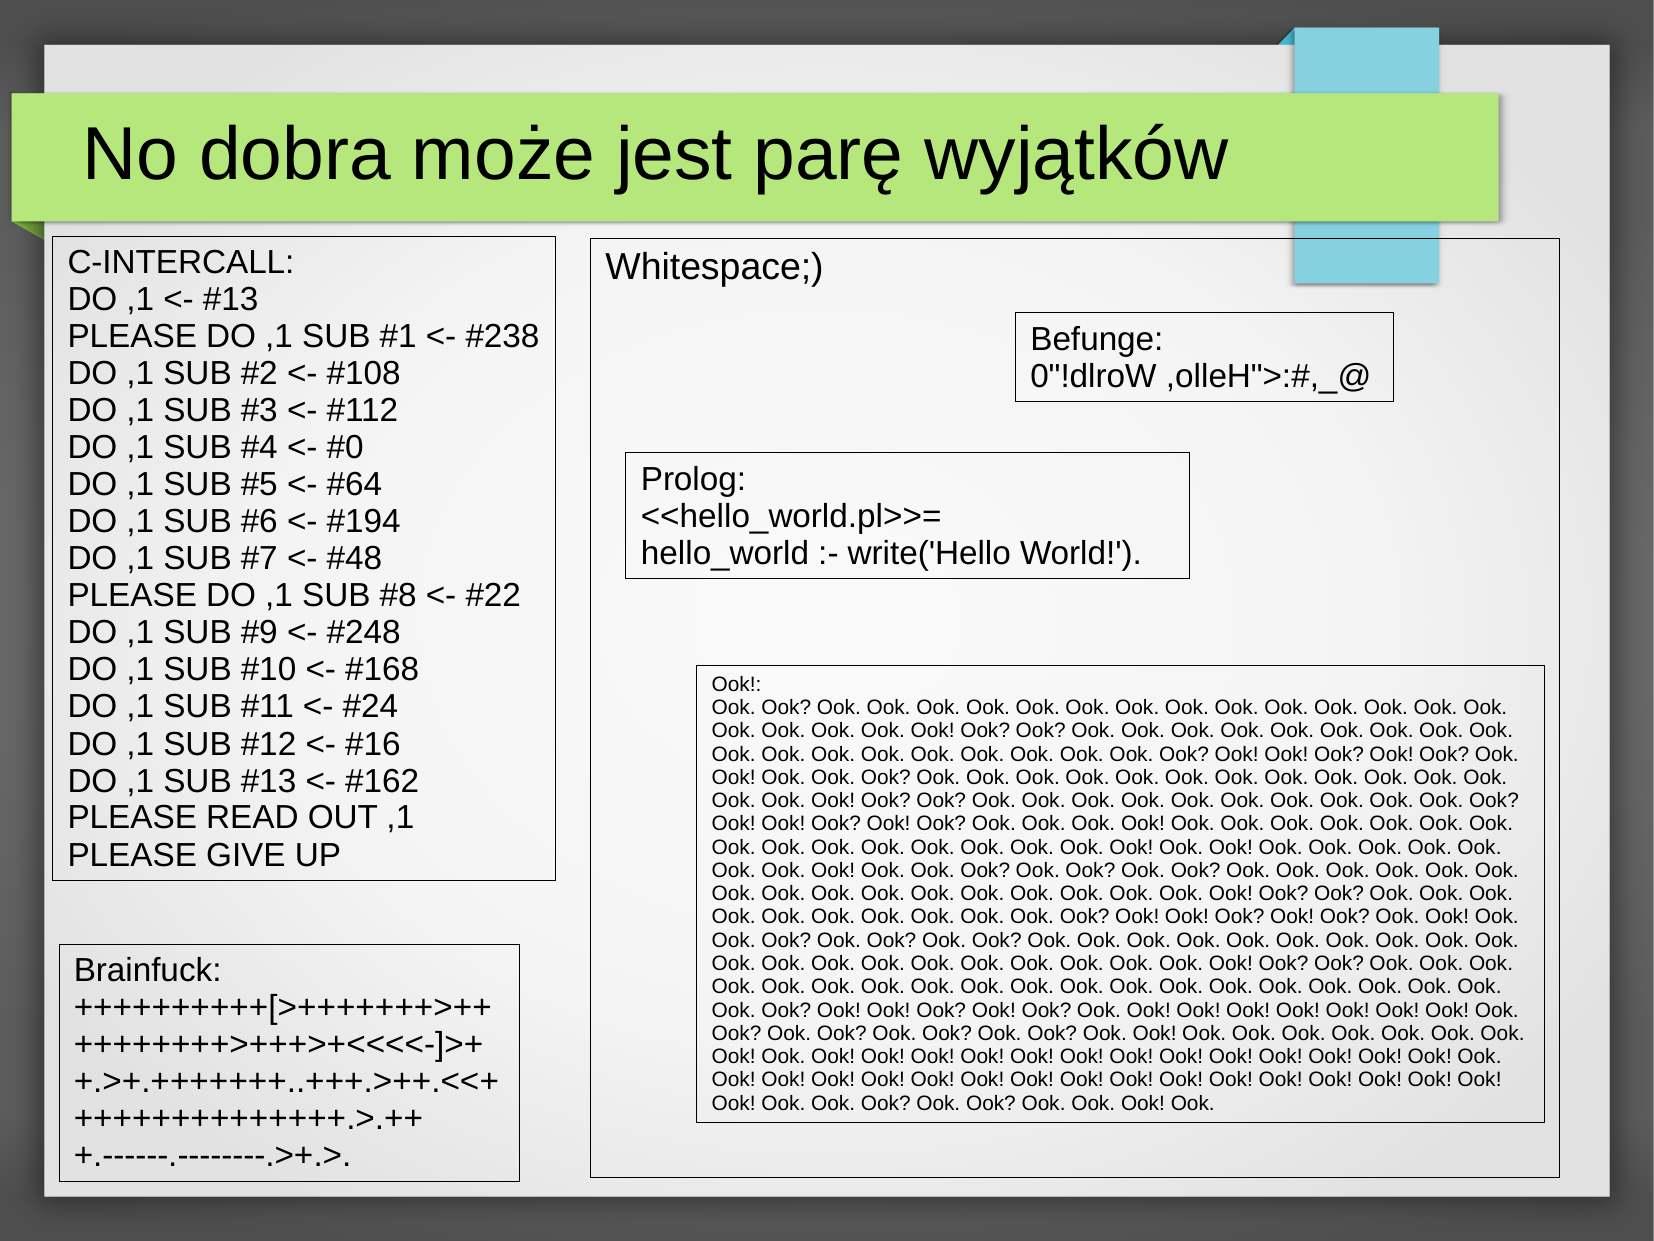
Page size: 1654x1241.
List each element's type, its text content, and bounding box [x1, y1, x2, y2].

text_box C-INTERCALL: DO ,1 <- #13 PLEASE DO ,1 SUB #1 <- #238 DO ,1 SUB #2 <- #108 DO ,1 SUB #3 <- #112 DO ,1 SUB #4 <- #0 DO ,1 SUB #5 <- #64 DO ,1 SUB #6 <- #194 DO ,1 SUB #7 <- #48 PLEASE DO ,1 SUB #8 <- #22 DO ,1 SUB #9 <- #248 DO ,1 SUB #10 <- #168 DO ,1 SUB #11 <- #24 DO ,1 SUB #12 <- #16 DO ,1 SUB #13 <- #162 PLEASE READ OUT ,1 PLEASE GIVE UP [52, 236, 556, 881]
title No dobra może jest parę wyjątków [82, 94, 1264, 213]
picture [0, 0, 1654, 1241]
text_box Whitespace;) [590, 238, 1560, 1178]
text_box Ook!: Ook. Ook? Ook. Ook. Ook. Ook. Ook. Ook. Ook. Ook. Ook. Ook. Ook. Ook. Ook. Ook. Ook. Ook. Ook. Ook. Ook! Ook? Ook? Ook. Ook. Ook. Ook. Ook. Ook. Ook. Ook. Ook. Ook. Ook. Ook. Ook. Ook. Ook. Ook. Ook. Ook. Ook? Ook! Ook! Ook? Ook! Ook? Ook. Ook! Ook. Ook. Ook? Ook. Ook. Ook. Ook. Ook. Ook. Ook. Ook. Ook. Ook. Ook. Ook. Ook. Ook. Ook! Ook? Ook? Ook. Ook. Ook. Ook. Ook. Ook. Ook. Ook. Ook. Ook. Ook? Ook! Ook! Ook? Ook! Ook? Ook. Ook. Ook. Ook! Ook. Ook. Ook. Ook. Ook. Ook. Ook. Ook. Ook. Ook. Ook. Ook. Ook. Ook. Ook. Ook! Ook. Ook! Ook. Ook. Ook. Ook. Ook. Ook. Ook. Ook! Ook. Ook. Ook? Ook. Ook? Ook. Ook? Ook. Ook. Ook. Ook. Ook. Ook. Ook. Ook. Ook. Ook. Ook. Ook. Ook. Ook. Ook. Ook. Ook! Ook? Ook? Ook. Ook. Ook. Ook. Ook. Ook. Ook. Ook. Ook. Ook. Ook? Ook! Ook! Ook? Ook! Ook? Ook. Ook! Ook. Ook. Ook? Ook. Ook? Ook. Ook? Ook. Ook. Ook. Ook. Ook. Ook. Ook. Ook. Ook. Ook. Ook. Ook. Ook. Ook. Ook. Ook. Ook. Ook. Ook. Ook. Ook! Ook? Ook? Ook. Ook. Ook. Ook. Ook. Ook. Ook. Ook. Ook. Ook. Ook. Ook. Ook. Ook. Ook. Ook. Ook. Ook. Ook. Ook. Ook? Ook! Ook! Ook? Ook! Ook? Ook. Ook! Ook! Ook! Ook! Ook! Ook! Ook! Ook. Ook? Ook. Ook? Ook. Ook? Ook. Ook? Ook. Ook! Ook. Ook. Ook. Ook. Ook. Ook. Ook. Ook! Ook. Ook! Ook! Ook! Ook! Ook! Ook! Ook! Ook! Ook! Ook! Ook! Ook! Ook! Ook. Ook! Ook! Ook! Ook! Ook! Ook! Ook! Ook! Ook! Ook! Ook! Ook! Ook! Ook! Ook! Ook! Ook! Ook. Ook. Ook? Ook. Ook? Ook. Ook. Ook! Ook. [696, 665, 1545, 1123]
text_box Prolog: <<hello_world.pl>>= hello_world :- write('Hello World!'). [625, 452, 1190, 579]
text_box Brainfuck: ++++++++++[>+++++++>++++++++++>+++>+<<<<-]>++.>+.+++++++..+++.>++.<<+++++++++++++++.>.+++.------.--------.>+.>. [59, 944, 520, 1182]
text_box Befunge: 0"!dlroW ,olleH">:#,_@ [1015, 312, 1394, 402]
